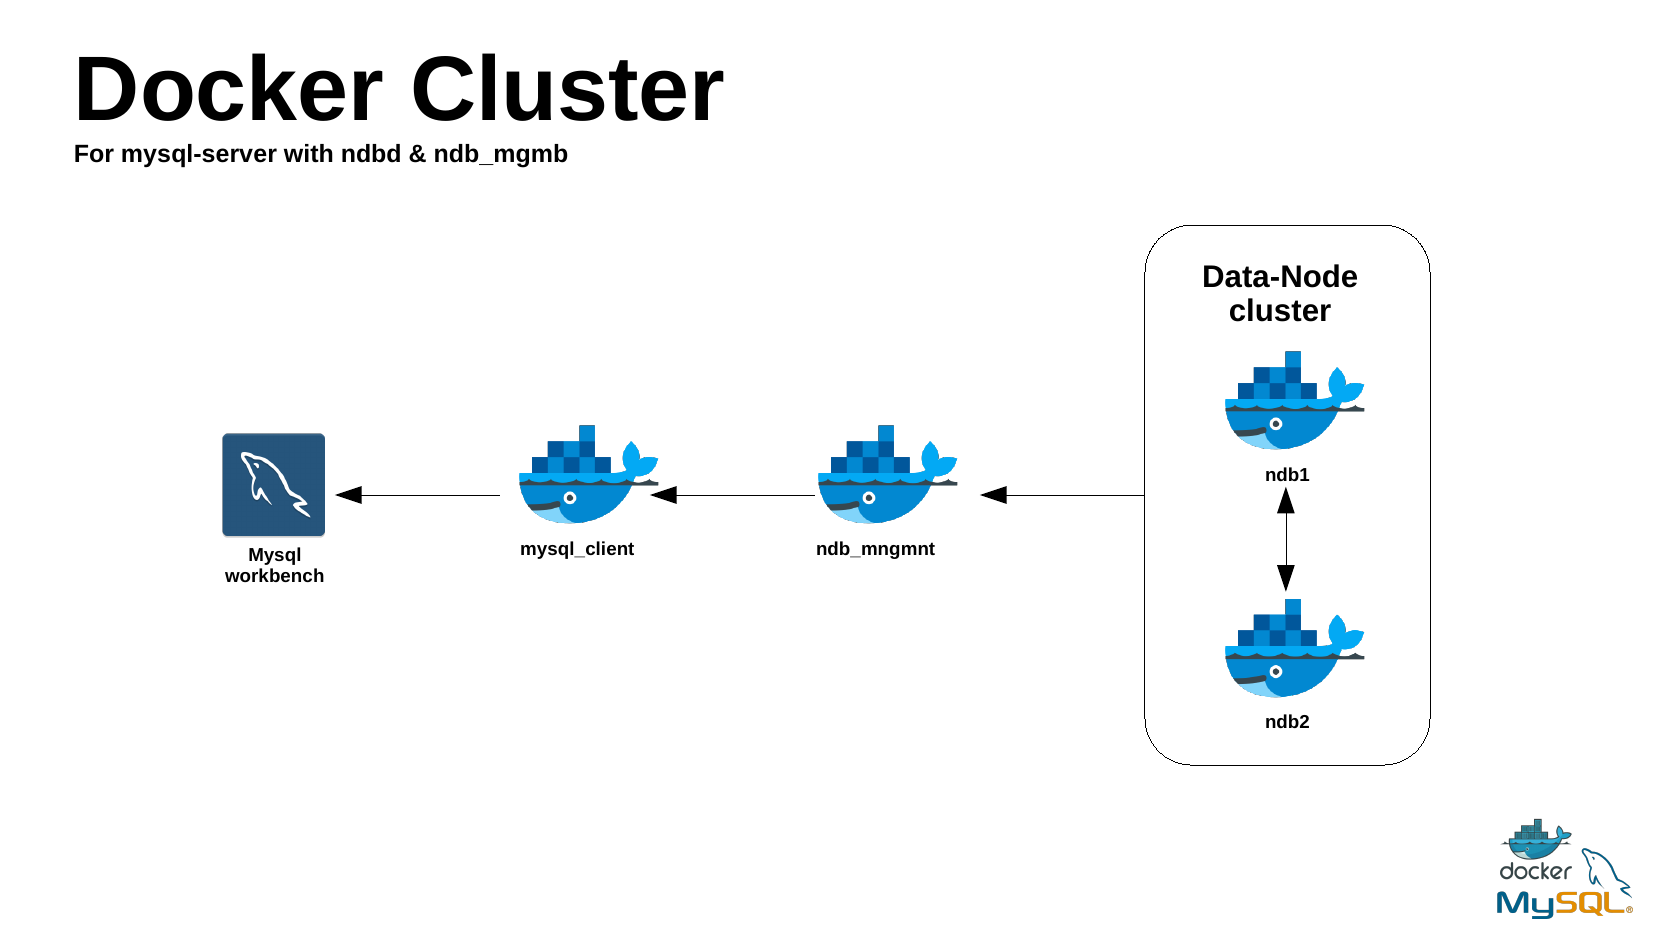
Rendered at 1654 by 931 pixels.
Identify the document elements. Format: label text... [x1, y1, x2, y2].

text_box mysql_client [502, 530, 653, 567]
picture [513, 397, 664, 548]
text_box Mysql workbench [199, 536, 350, 594]
picture [812, 397, 963, 548]
text_box [1144, 225, 1431, 766]
picture [1497, 813, 1633, 919]
text_box Docker Cluster For mysql-server with ndbd & ndb_mgmb [59, 30, 869, 185]
picture [1219, 570, 1370, 722]
text_box ndb1 [1250, 474, 1325, 493]
text_box ndb2 [1250, 722, 1325, 745]
picture [1219, 336, 1370, 474]
text_box ndb_mngmnt [800, 530, 951, 567]
text_box Data-Node cluster [1187, 251, 1374, 336]
picture [215, 426, 332, 536]
